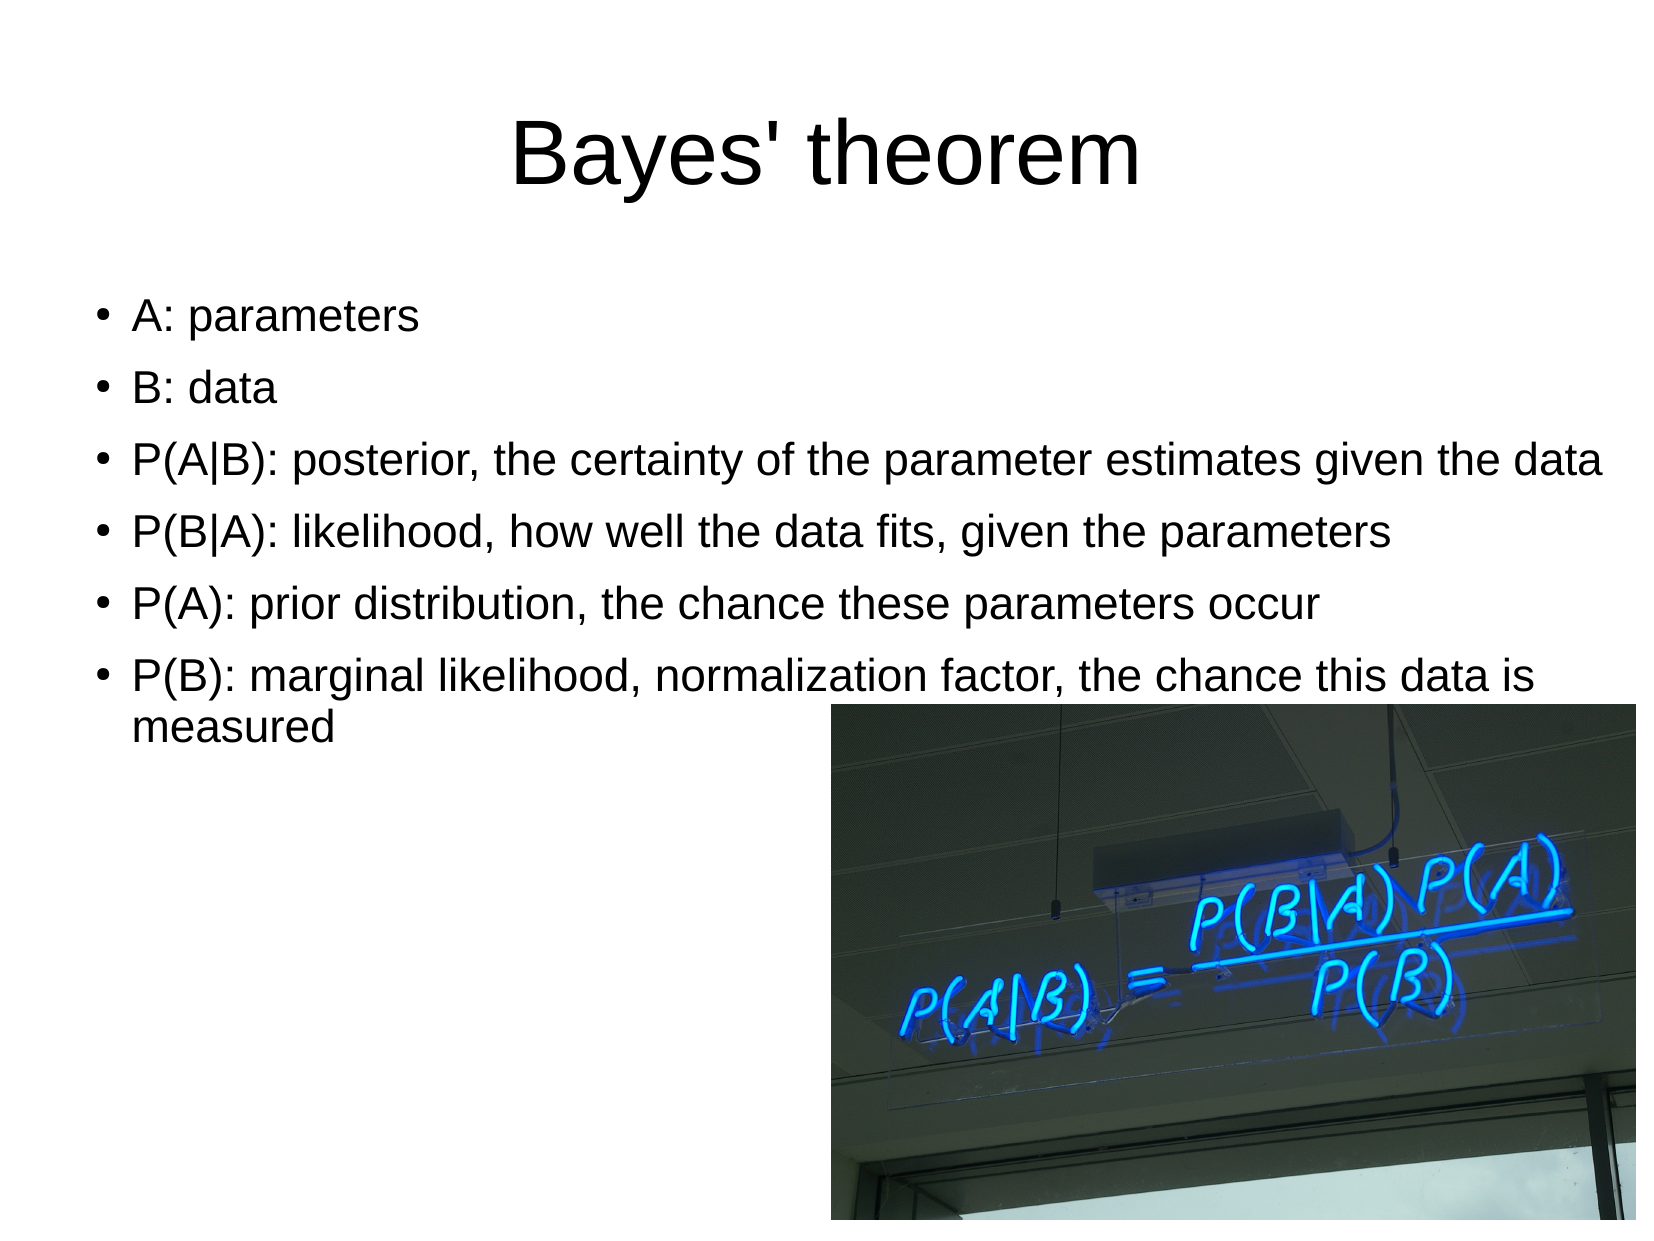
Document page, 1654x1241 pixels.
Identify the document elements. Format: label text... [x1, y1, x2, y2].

list A: parameters B: data P(A|B): posterior, the certainty of the parameter estimates given the data P(B|A): likelihood, how well the data fits, given the parameters P(A): prior distribution, the chance these parameters occur P(B): marginal likelihood, normalization factor, the chance this data is measured [82, 290, 1621, 796]
title Bayes' theorem [82, 49, 1571, 257]
picture [831, 704, 1636, 1220]
